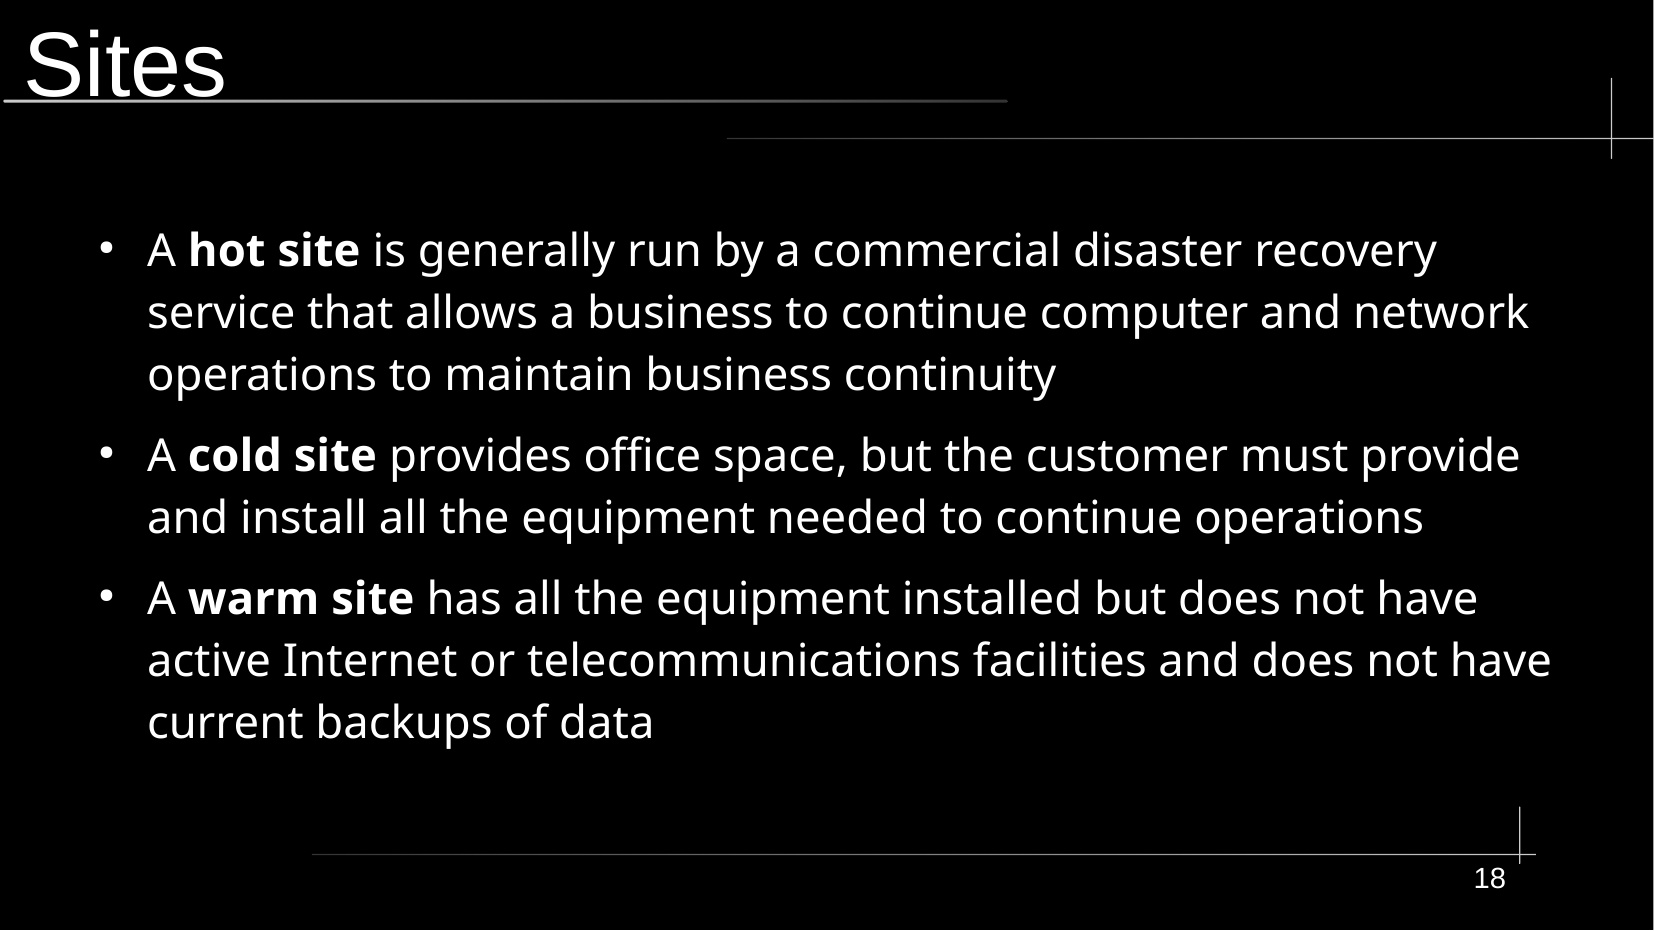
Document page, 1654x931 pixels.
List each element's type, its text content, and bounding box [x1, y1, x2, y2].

list A hot site is generally run by a commercial disaster recovery service that allows a business to continue computer and network operations to maintain business continuity A cold site provides office space, but the customer must provide and install all the equipment needed to continue operations A warm site has all the equipment installed but does not have active Internet or telecommunications facilities and does not have current backups of data [82, 217, 1571, 758]
title Sites [23, 11, 1589, 119]
